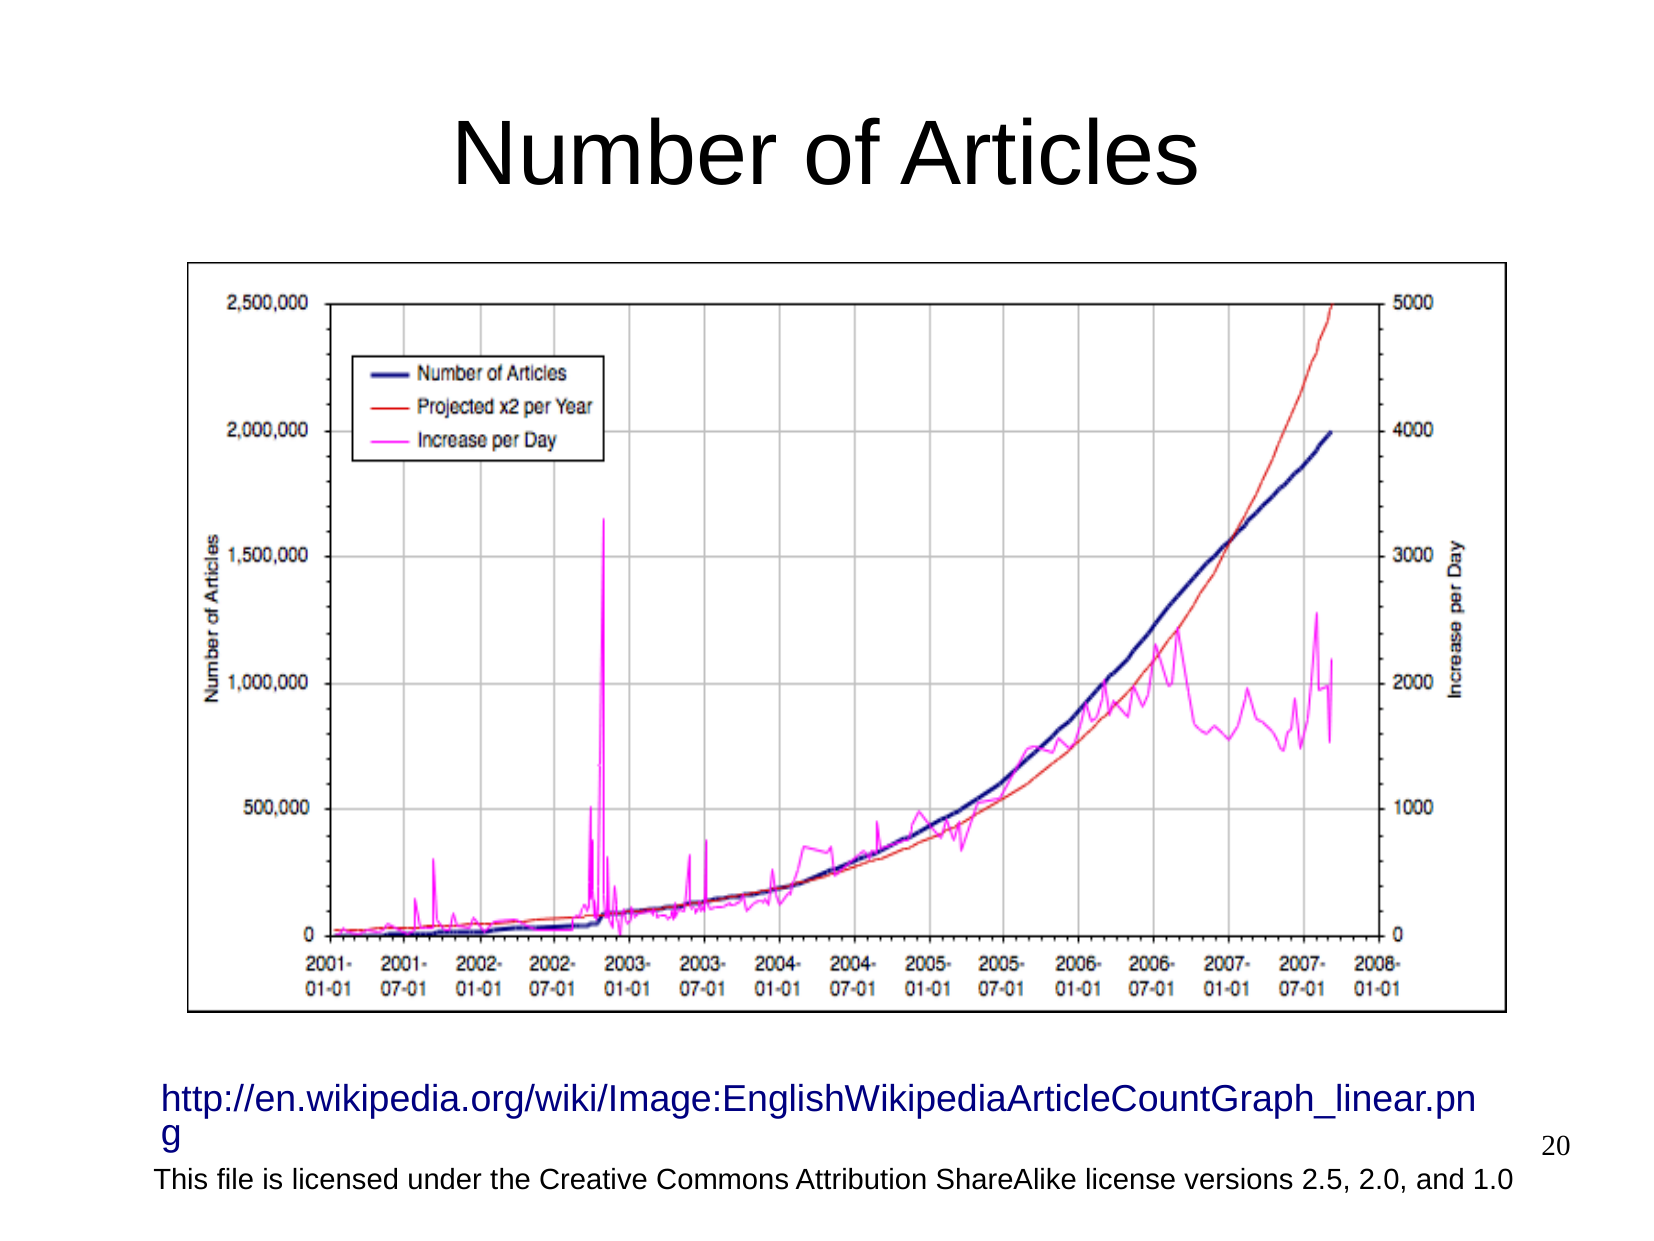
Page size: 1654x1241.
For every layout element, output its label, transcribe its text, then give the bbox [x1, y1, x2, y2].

title Number of Articles [82, 49, 1571, 257]
text_box This file is licensed under the Creative Commons Attribution ShareAlike license versions 2.5, 2.0, and 1.0 [17, 1155, 1652, 1223]
text_box http://en.wikipedia.org/wiki/Image:EnglishWikipediaArticleCountGraph_linear.png [146, 1070, 1511, 1128]
picture [187, 262, 1507, 1013]
